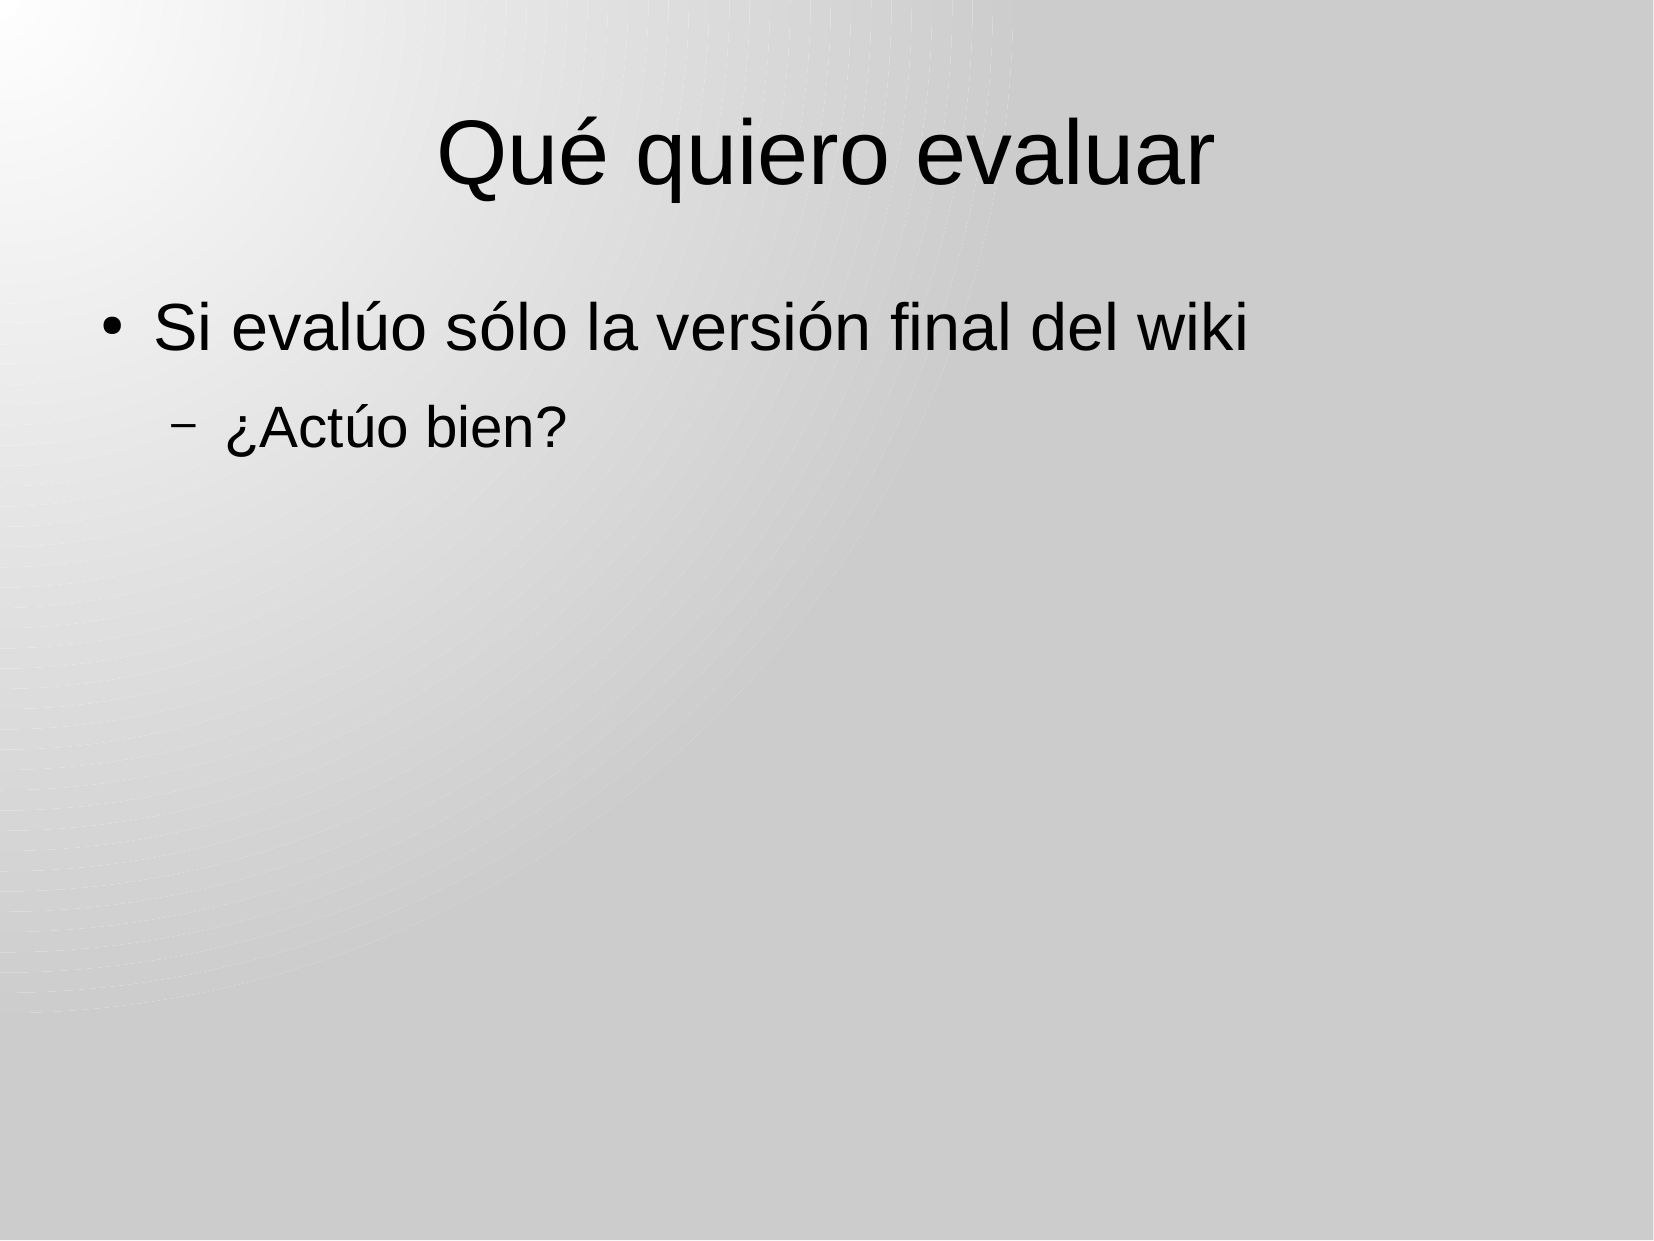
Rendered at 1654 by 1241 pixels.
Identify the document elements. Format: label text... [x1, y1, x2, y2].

title Qué quiero evaluar [82, 49, 1571, 257]
list Si evalúo sólo la versión final del wiki ¿Actúo bien? [82, 290, 1538, 1109]
